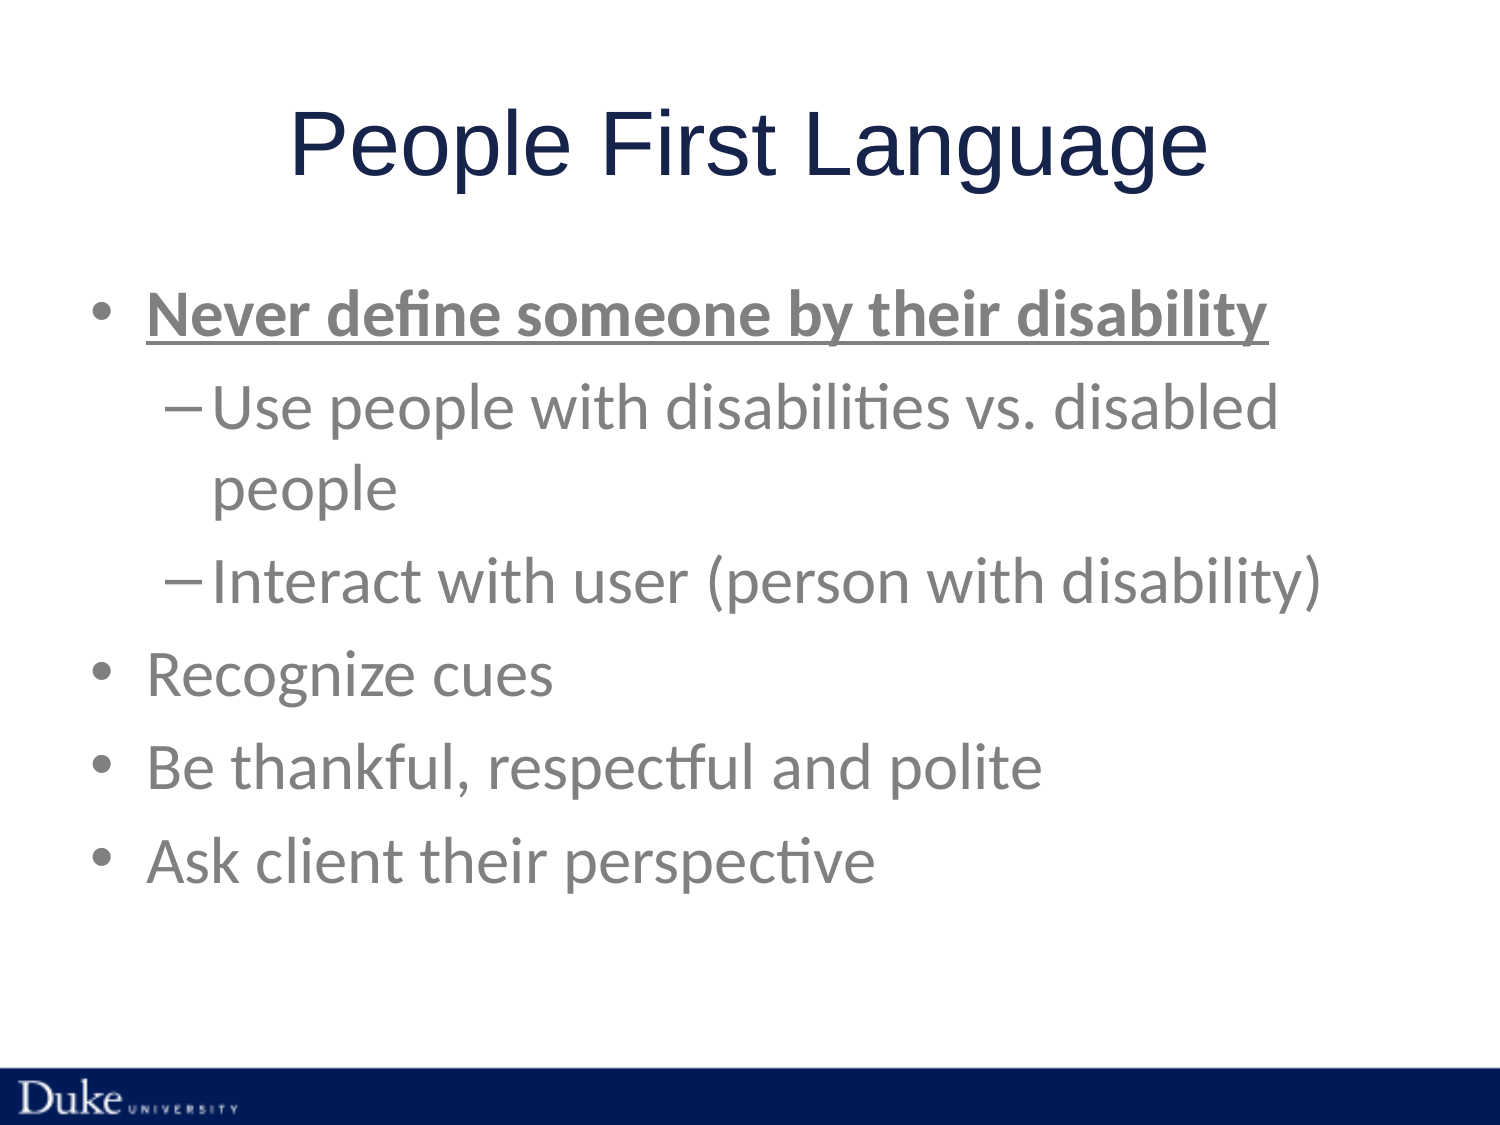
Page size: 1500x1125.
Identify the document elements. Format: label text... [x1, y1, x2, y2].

picture [0, 0, 1500, 1125]
list Never define someone by their disability Use people with disabilities vs. disabled people Interact with user (person with disability) Recognize cues Be thankful, respectful and polite Ask client their perspective [75, 262, 1425, 1005]
title People First Language [75, 45, 1425, 233]
